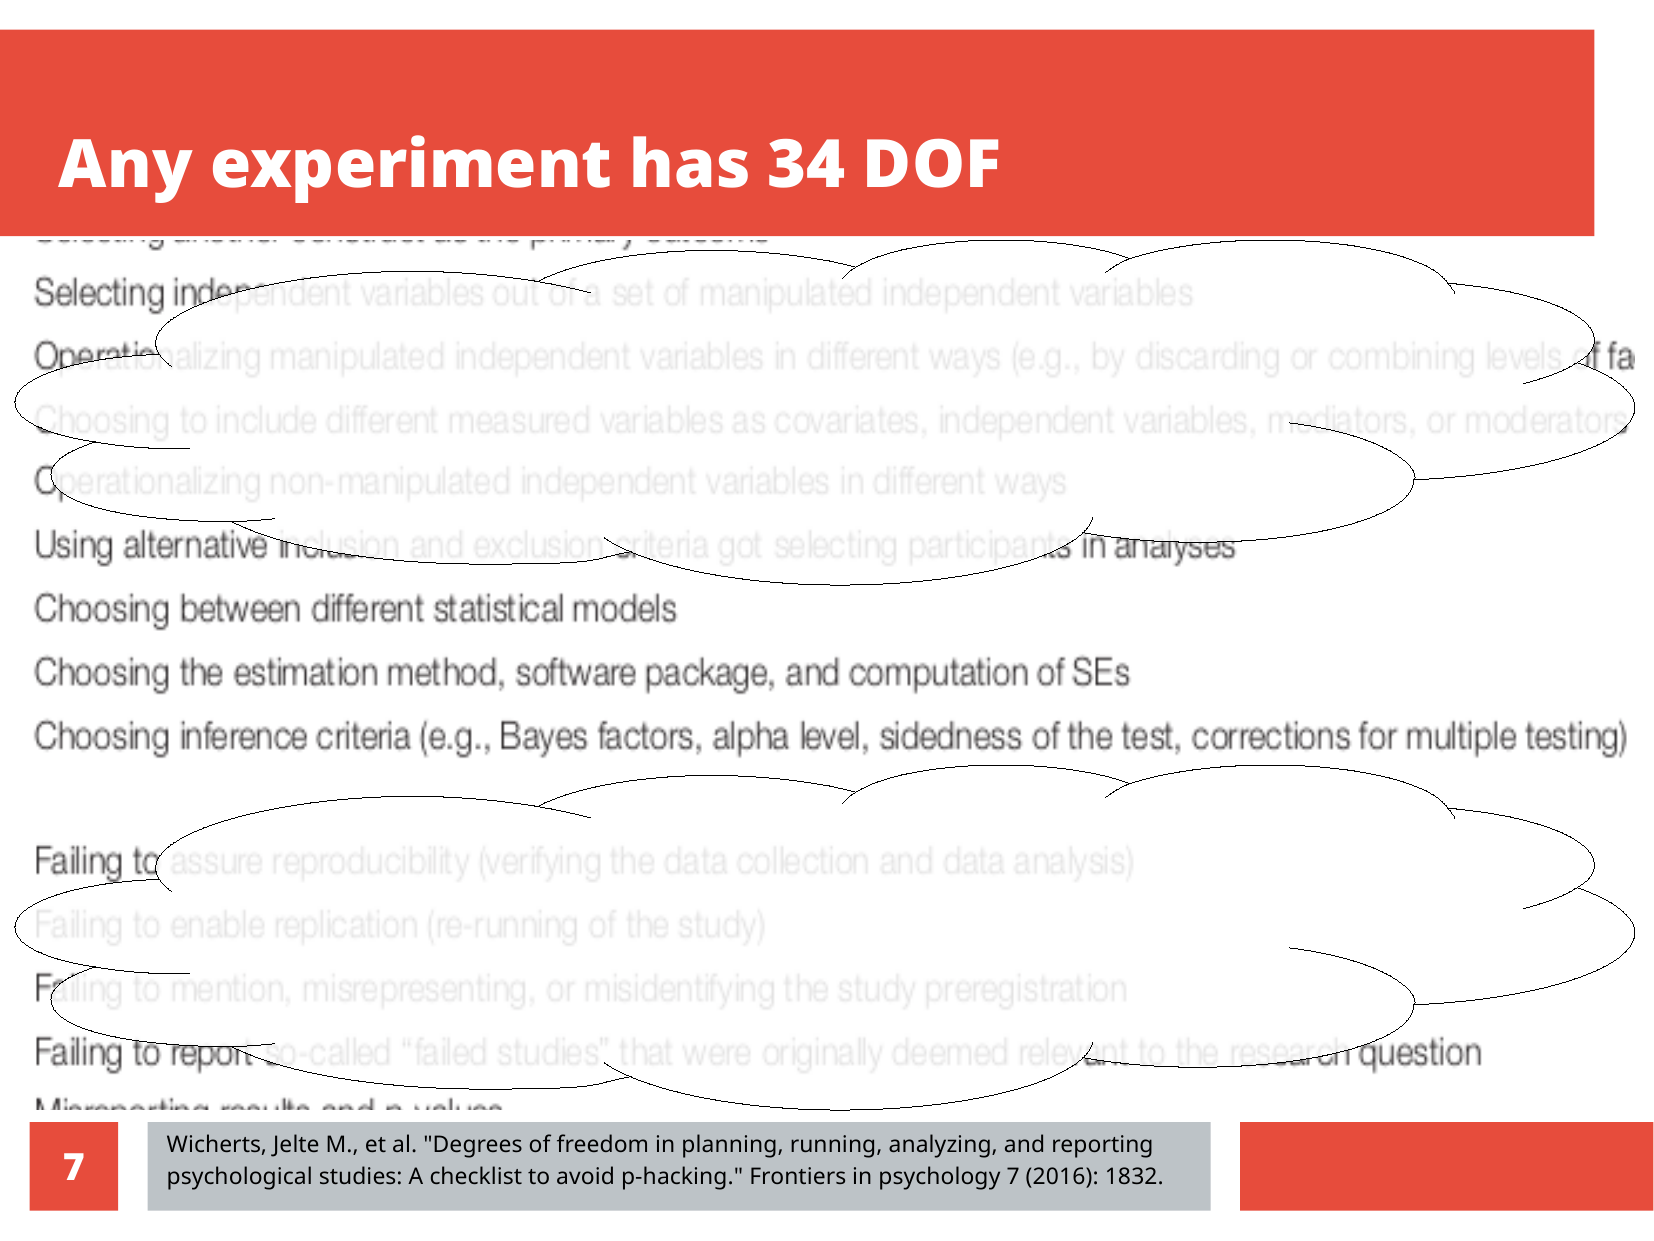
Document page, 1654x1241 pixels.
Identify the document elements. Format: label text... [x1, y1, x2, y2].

picture [15, 933, 798, 1110]
picture [883, 939, 1635, 1110]
picture [1035, 240, 1235, 258]
picture [15, 240, 967, 396]
picture [1306, 240, 1635, 401]
text_box [14, 240, 1635, 586]
picture [15, 408, 1635, 926]
title Any experiment has 34 DOF [59, 59, 1595, 207]
text_box [14, 765, 1635, 1111]
text_box Wicherts, Jelte M., et al. "Degrees of freedom in planning, running, analyzing, and reporting psychological studies: A checklist to avoid p-hacking." Frontiers in psychology 7 (2016): 1832. [151, 1120, 1201, 1217]
